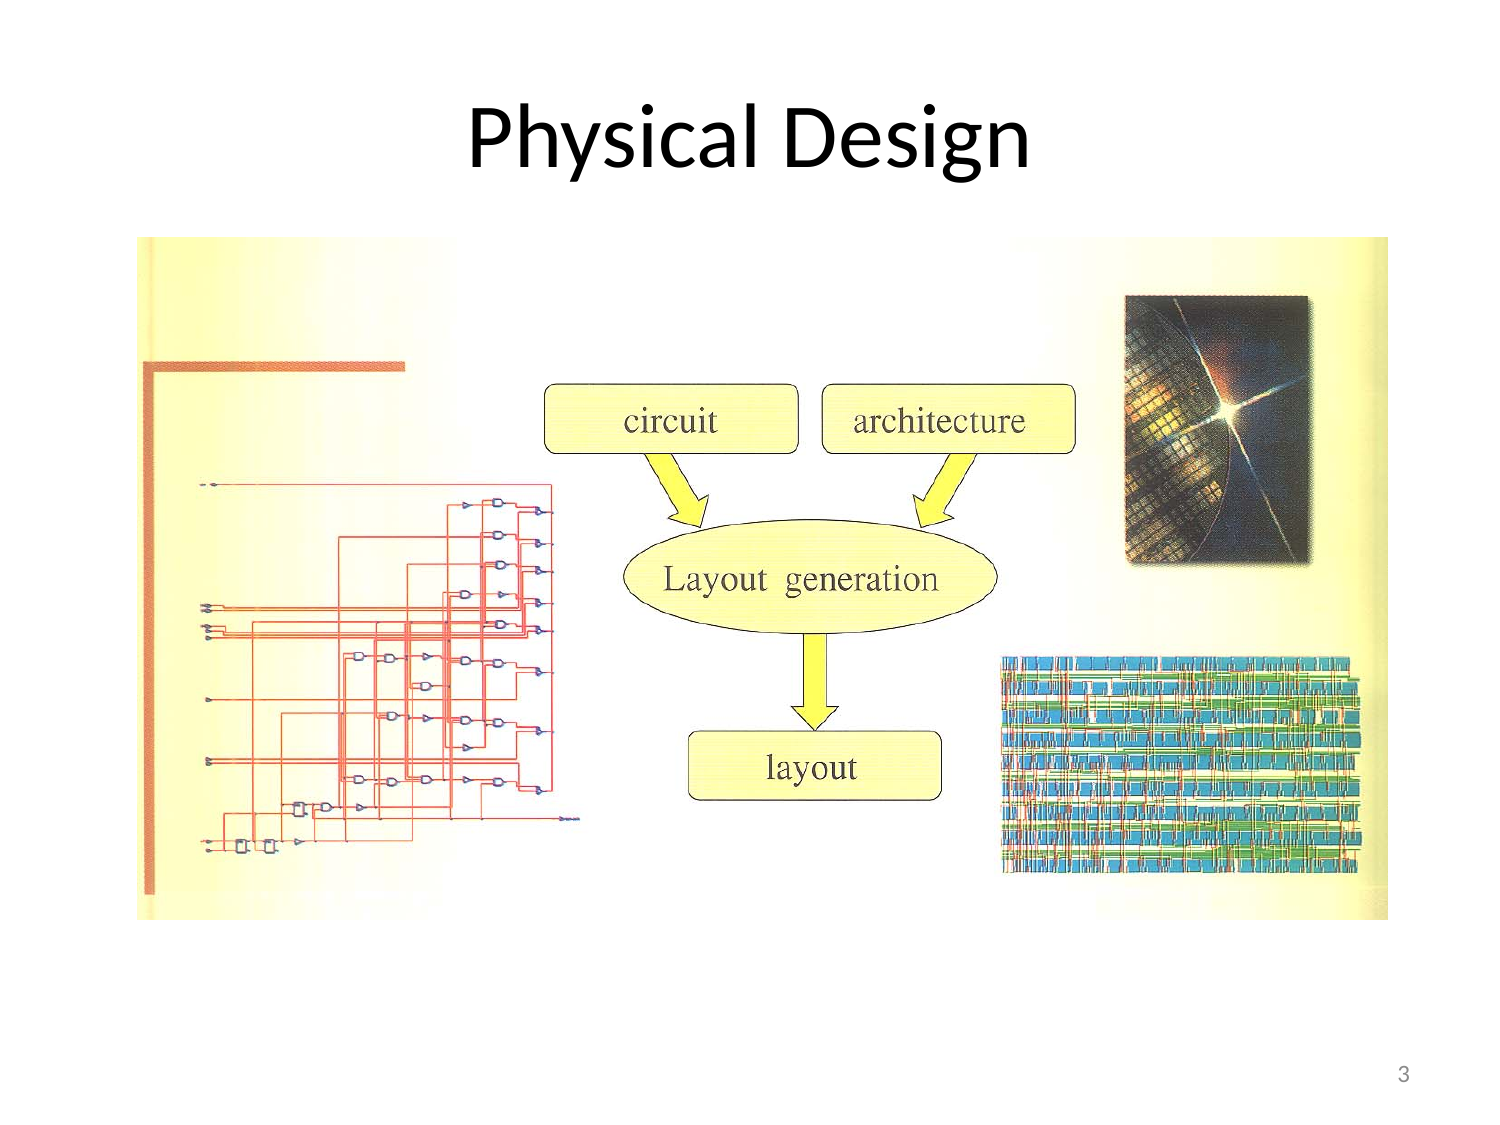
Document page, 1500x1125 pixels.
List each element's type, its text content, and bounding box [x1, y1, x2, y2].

title Physical Design [112, 37, 1388, 225]
picture [137, 237, 1388, 920]
slide_number <number> [1074, 1042, 1425, 1103]
